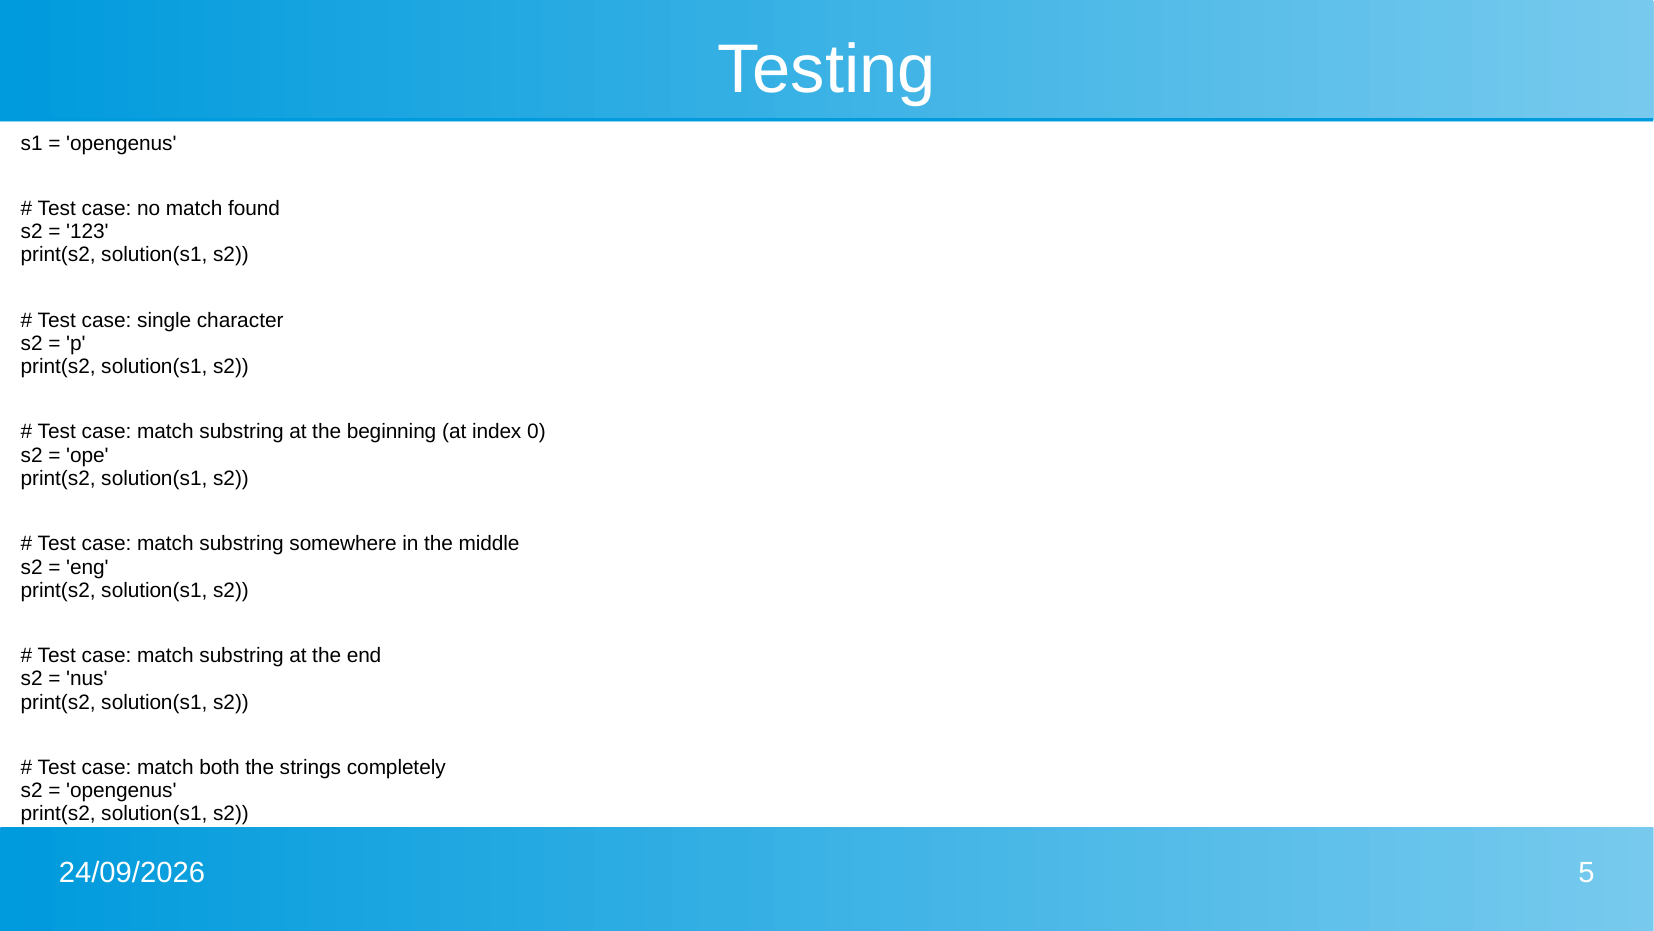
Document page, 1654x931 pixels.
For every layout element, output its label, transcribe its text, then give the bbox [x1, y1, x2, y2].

title Testing [59, 29, 1595, 108]
text_box s1 = 'opengenus' # Test case: no match found s2 = '123' print(s2, solution(s1, s2)) # Test case: single character s2 = 'p' print(s2, solution(s1, s2)) # Test case: match substring at the beginning (at index 0) s2 = 'ope' print(s2, solution(s1, s2)) # Test case: match substring somewhere in the middle s2 = 'eng' print(s2, solution(s1, s2)) # Test case: match substring at the end s2 = 'nus' print(s2, solution(s1, s2)) # Test case: match both the strings completely s2 = 'opengenus' print(s2, solution(s1, s2)) [5, 124, 1128, 833]
